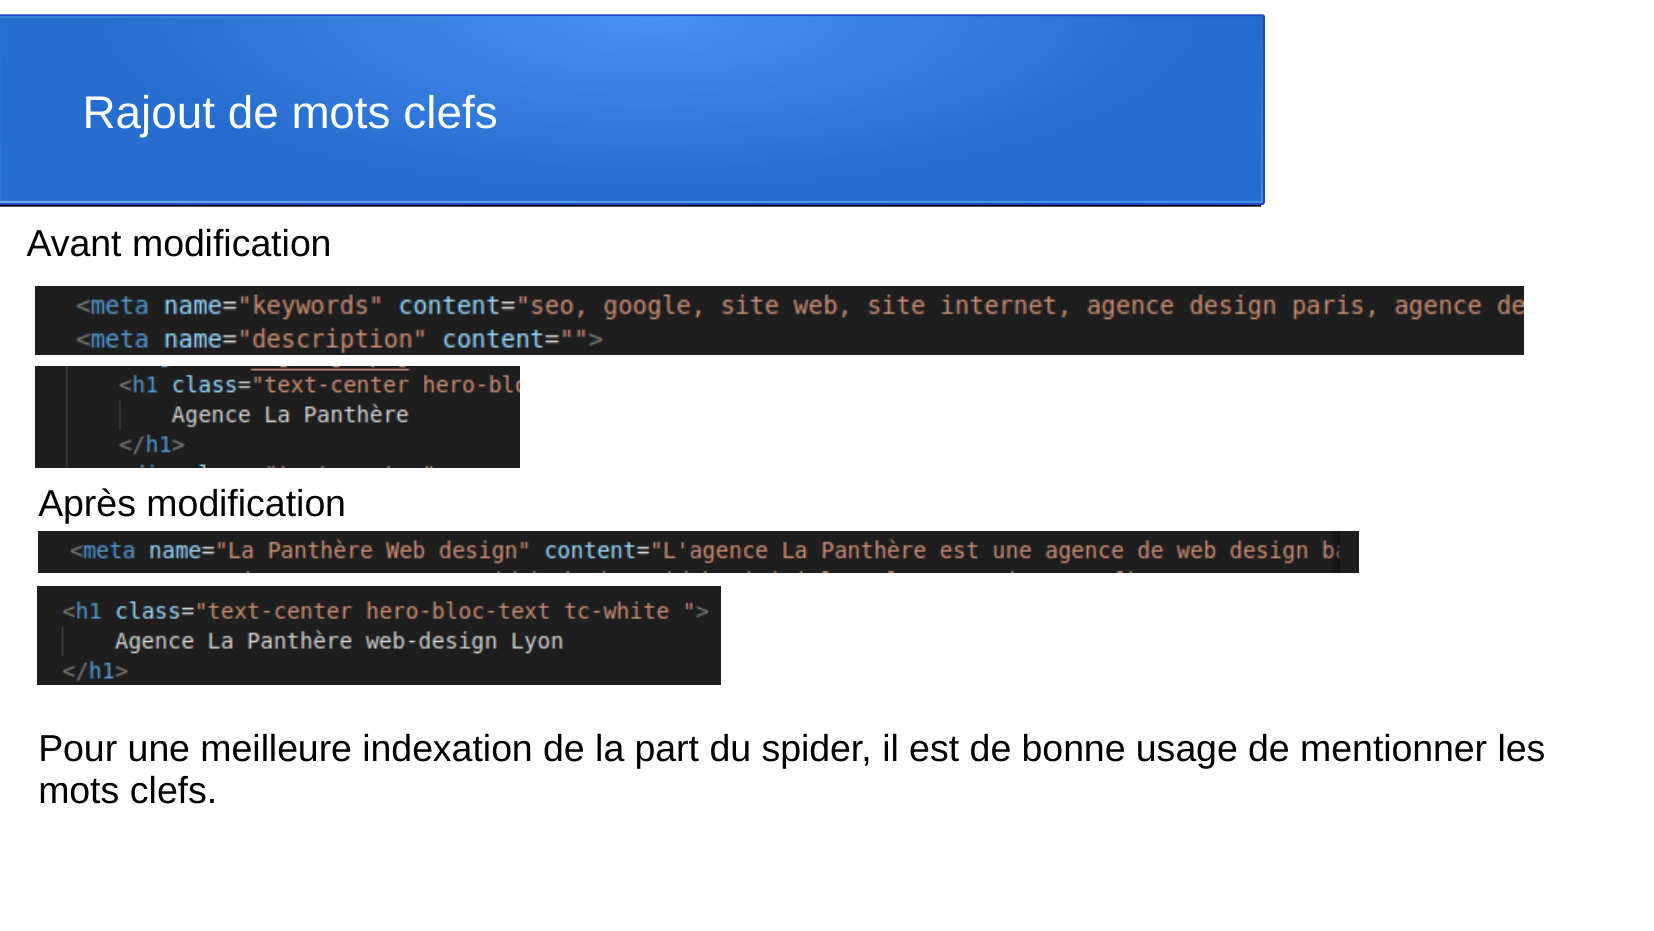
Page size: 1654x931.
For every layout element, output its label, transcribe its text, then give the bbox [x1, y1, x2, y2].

text_box Pour une meilleure indexation de la part du spider, il est de bonne usage de mentionner les mots clefs. [23, 720, 1619, 849]
picture [38, 531, 1359, 573]
picture [37, 586, 721, 686]
title Rajout de mots clefs [82, 35, 1235, 189]
text_box Après modification [23, 474, 556, 532]
text_box Avant modification [11, 214, 544, 272]
picture [35, 286, 1524, 355]
picture [35, 366, 520, 468]
